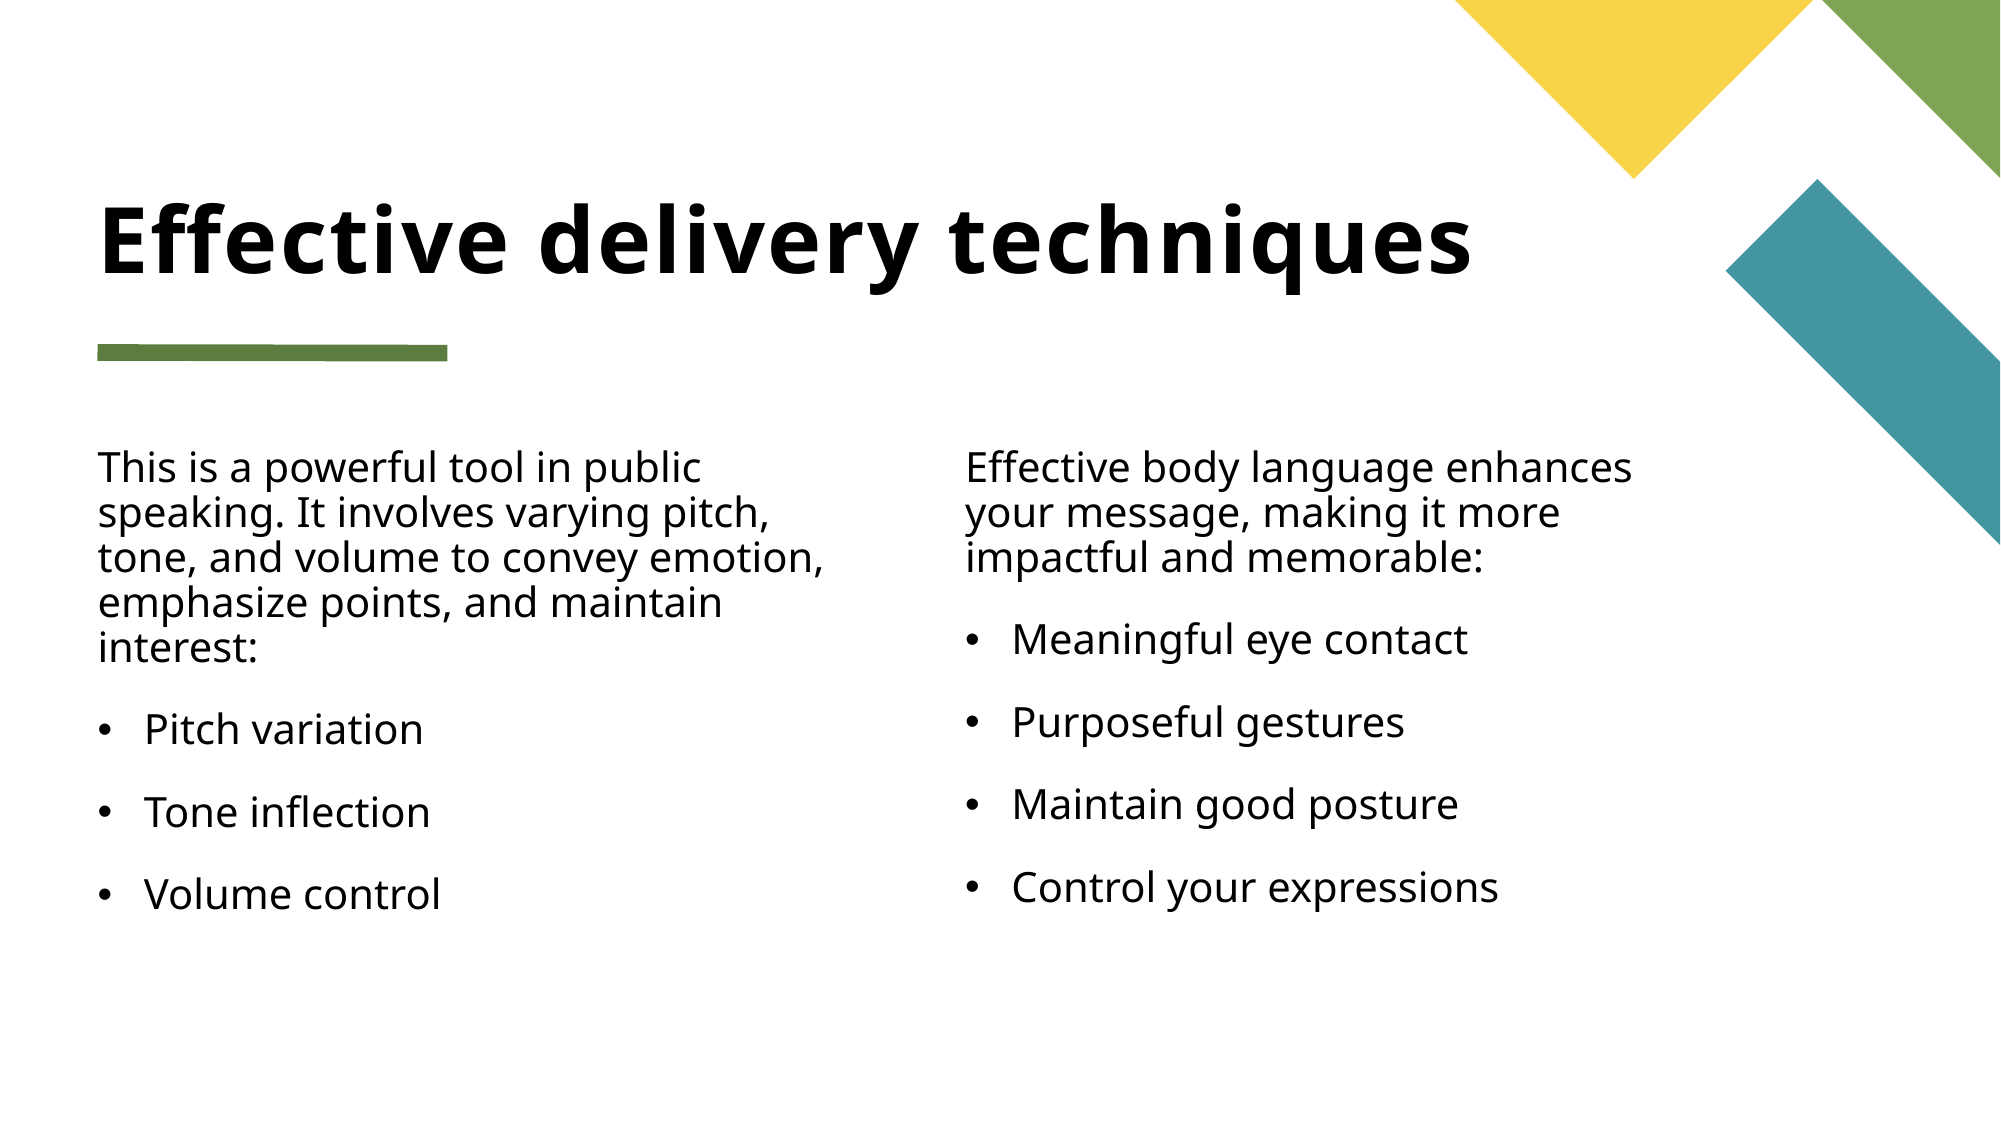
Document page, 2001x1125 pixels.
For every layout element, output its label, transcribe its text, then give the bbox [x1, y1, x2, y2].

title Effective delivery techniques [97, 45, 1702, 291]
list This is a powerful tool in public speaking. It involves varying pitch, tone, and volume to convey emotion, emphasize points, and maintain interest: Pitch variation Tone inflection Volume control [97, 439, 835, 1030]
list Effective body language enhances your message, making it more impactful and memorable: Meaningful eye contact Purposeful gestures Maintain good posture Control your expressions [964, 439, 1702, 1030]
